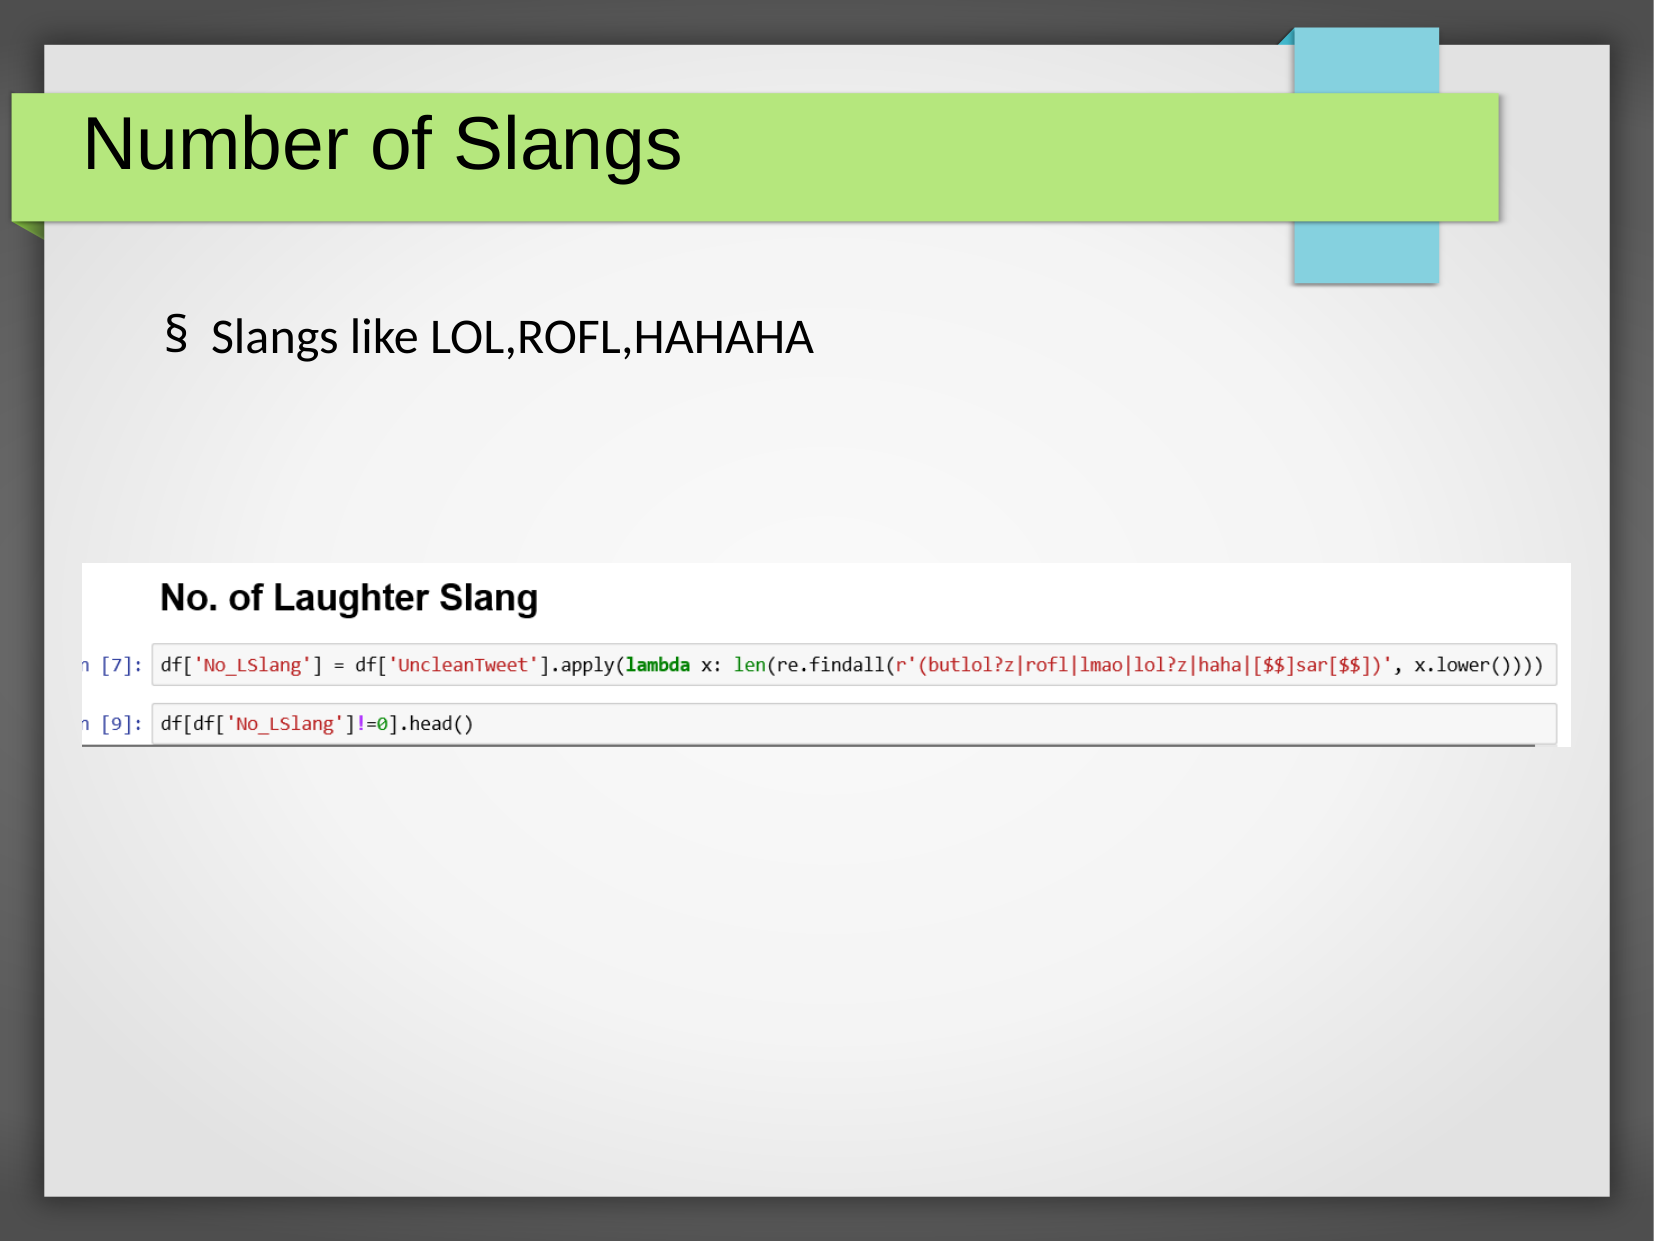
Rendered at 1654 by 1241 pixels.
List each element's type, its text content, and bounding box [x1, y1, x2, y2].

text_box Slangs like LOL,ROFL,HAHAHA [149, 295, 1534, 372]
title Number of Slangs [82, 94, 1264, 256]
picture [82, 563, 1571, 747]
